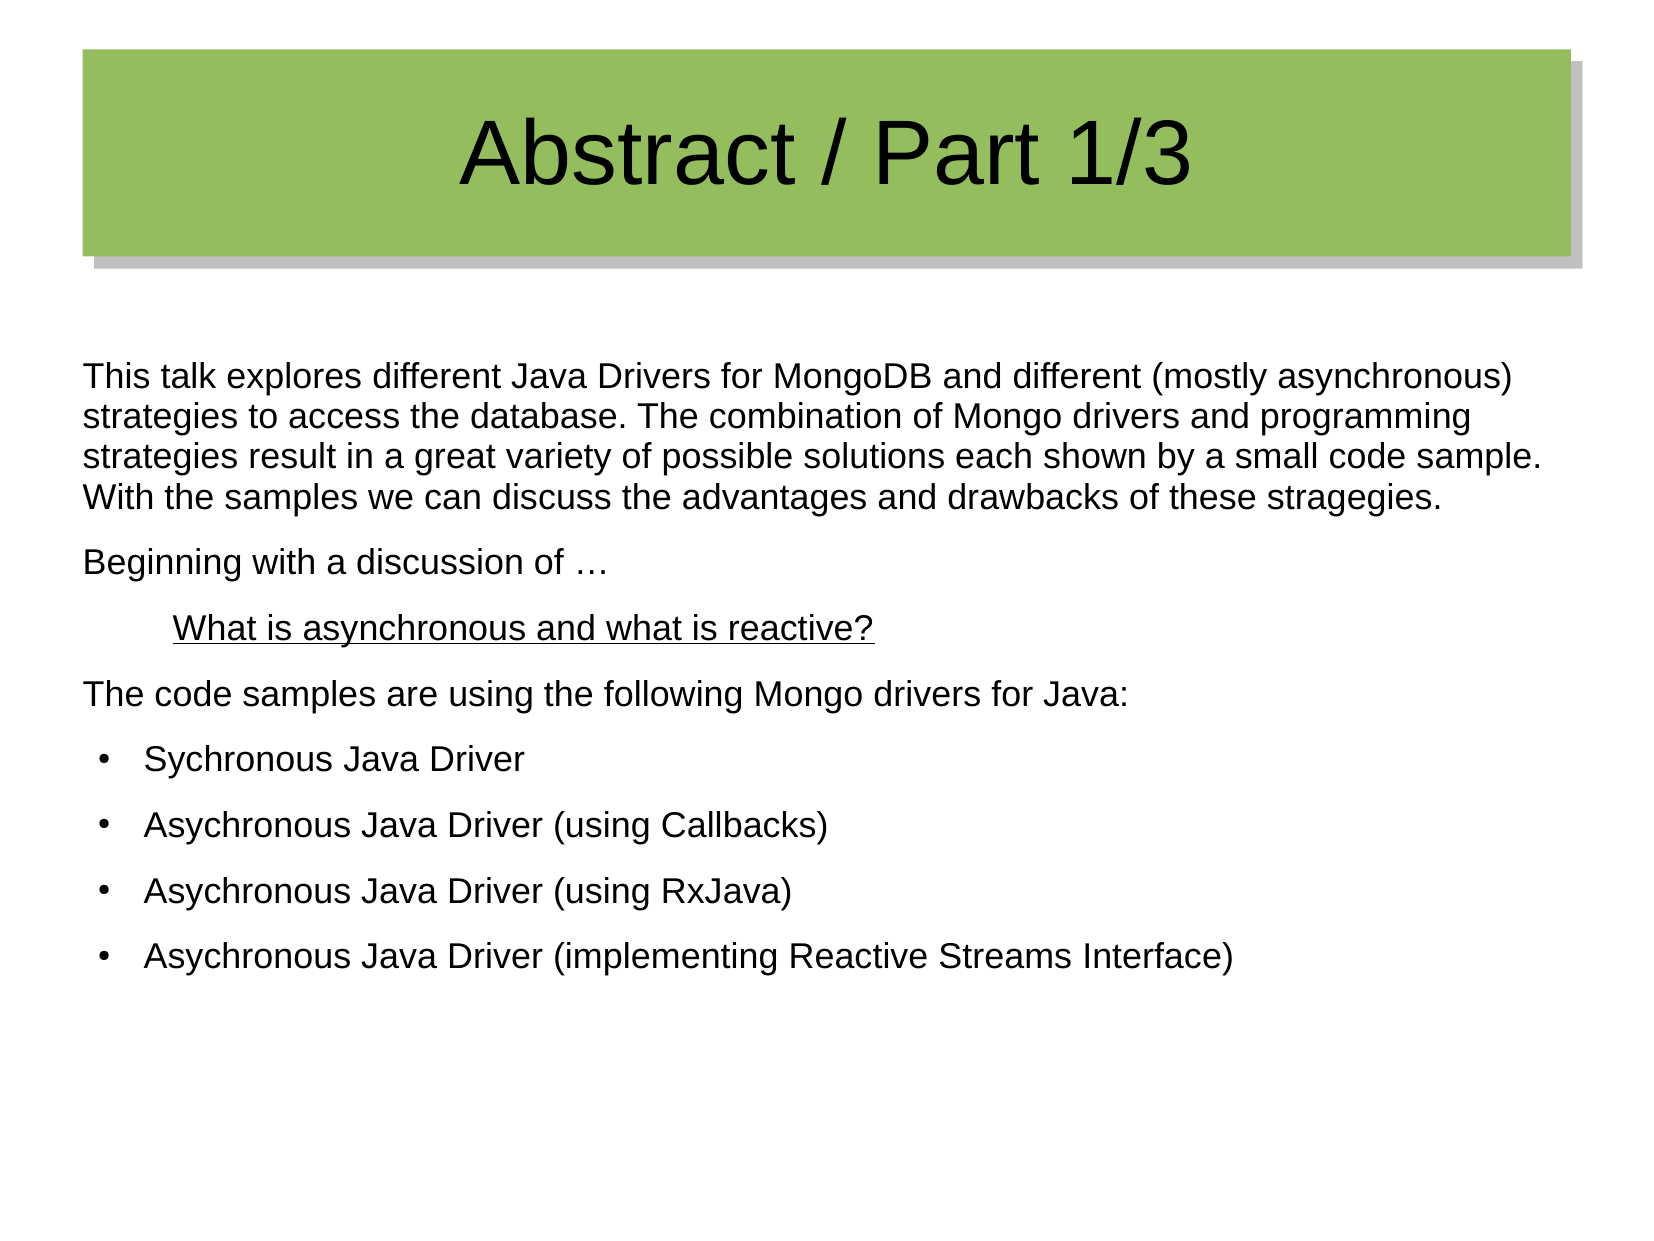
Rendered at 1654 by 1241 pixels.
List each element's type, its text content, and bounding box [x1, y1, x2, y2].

title Abstract / Part 1/3 [82, 49, 1571, 257]
list This talk explores different Java Drivers for MongoDB and different (mostly asynchronous) strategies to access the database. The combination of Mongo drivers and programming strategies result in a great variety of possible solutions each shown by a small code sample. With the samples we can discuss the advantages and drawbacks of these stragegies. Beginning with a discussion of … What is asynchronous and what is reactive? The code samples are using the following Mongo drivers for Java: Sychronous Java Driver Asychronous Java Driver (using Callbacks) Asychronous Java Driver (using RxJava) Asychronous Java Driver (implementing Reactive Streams Interface) [82, 290, 1571, 1010]
